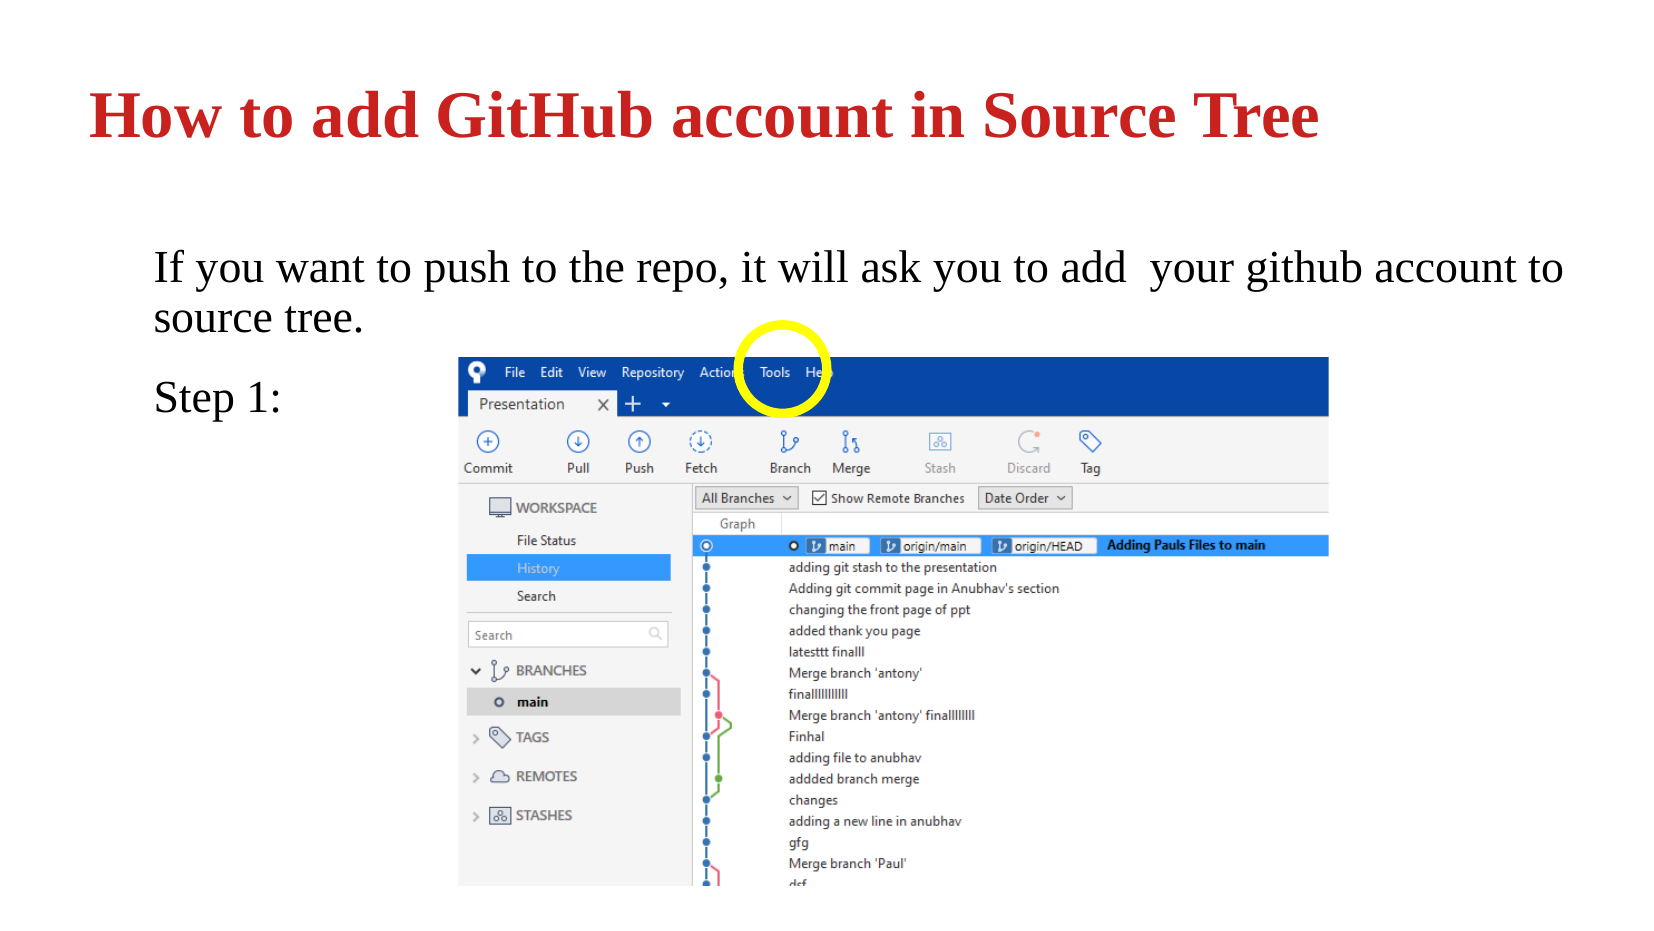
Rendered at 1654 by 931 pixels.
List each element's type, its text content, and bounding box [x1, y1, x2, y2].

text_box [738, 324, 827, 414]
title How to add GitHub account in Source Tree [82, 37, 1329, 193]
list If you want to push to the repo, it will ask you to add your github account to source tree. Step 1: [82, 241, 1571, 781]
picture [458, 357, 1329, 886]
